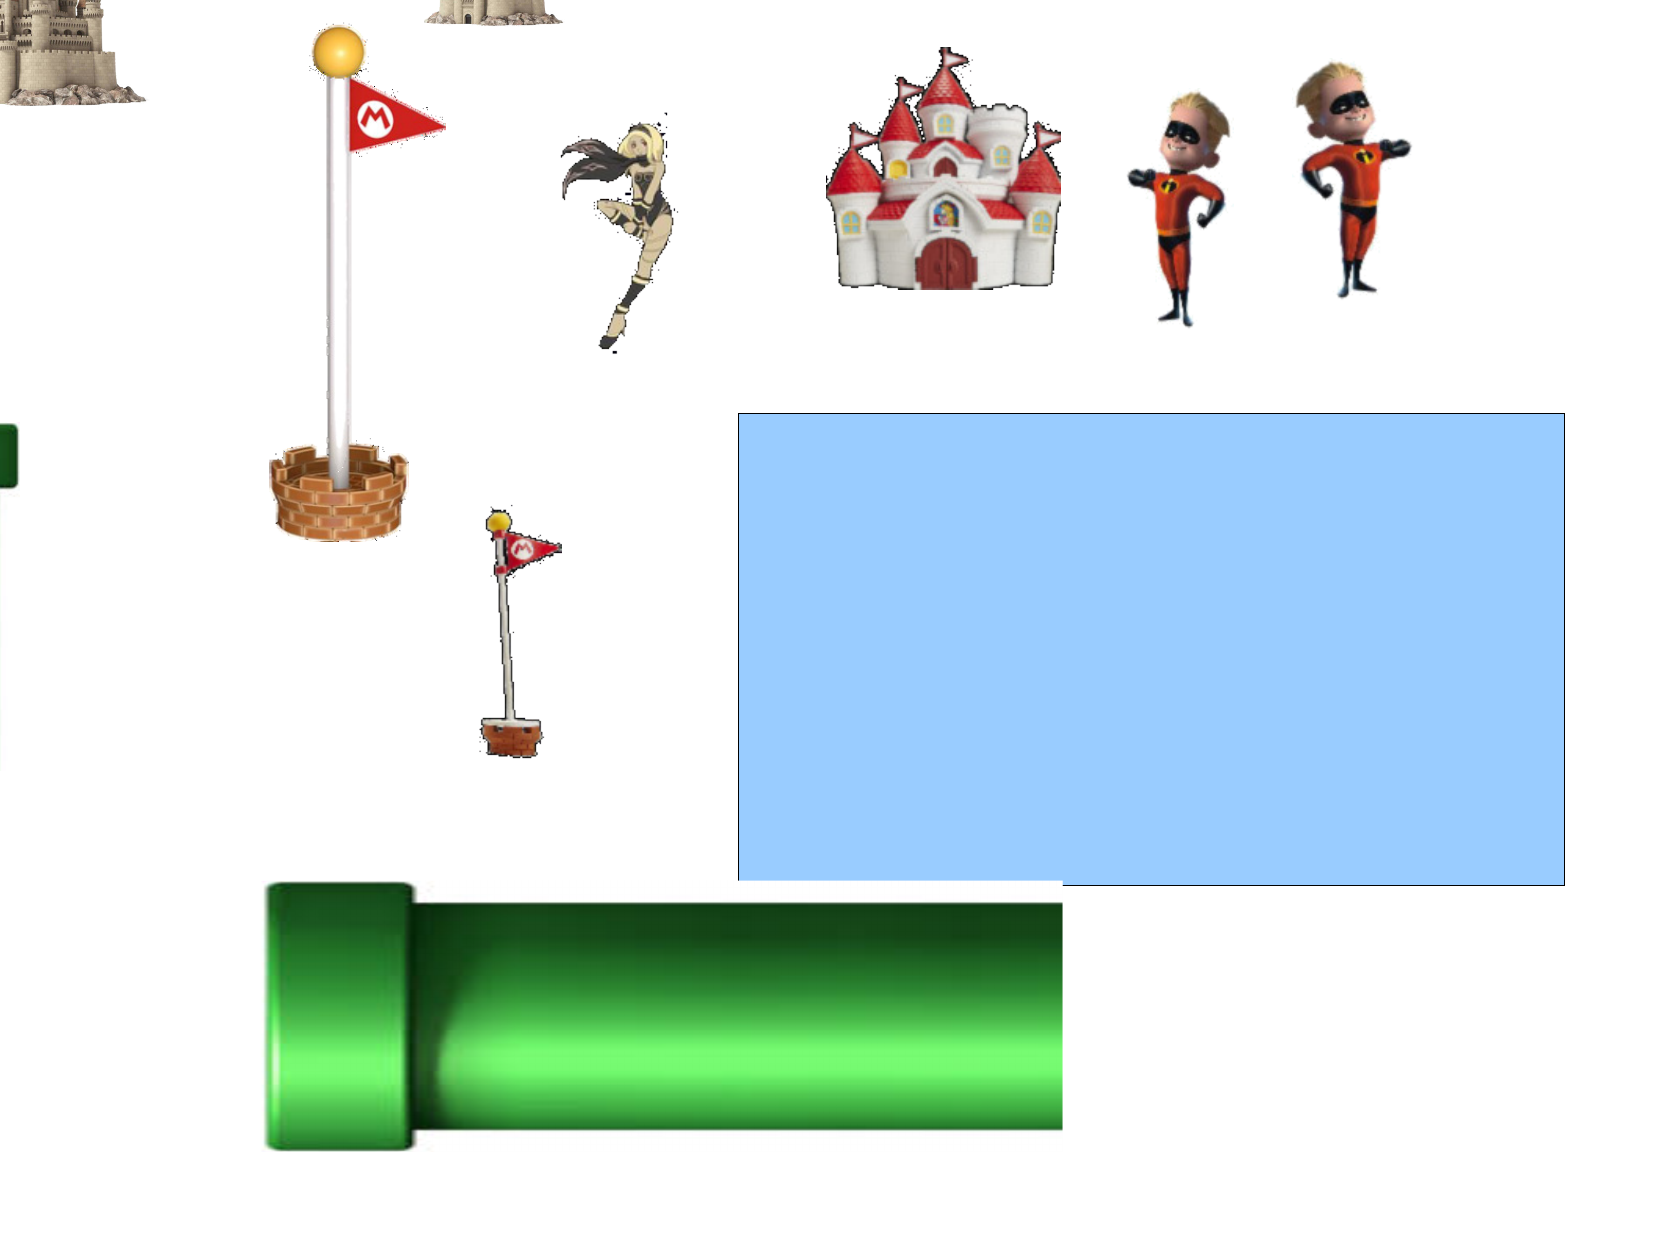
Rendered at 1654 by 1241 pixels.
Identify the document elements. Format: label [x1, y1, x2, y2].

picture [0, 422, 20, 771]
picture [0, 0, 153, 118]
picture [1122, 88, 1234, 331]
picture [261, 880, 1063, 1152]
picture [267, 0, 567, 542]
text_box [738, 413, 1565, 886]
picture [517, 108, 768, 384]
picture [478, 455, 562, 768]
picture [1292, 58, 1418, 302]
picture [826, 47, 1061, 290]
